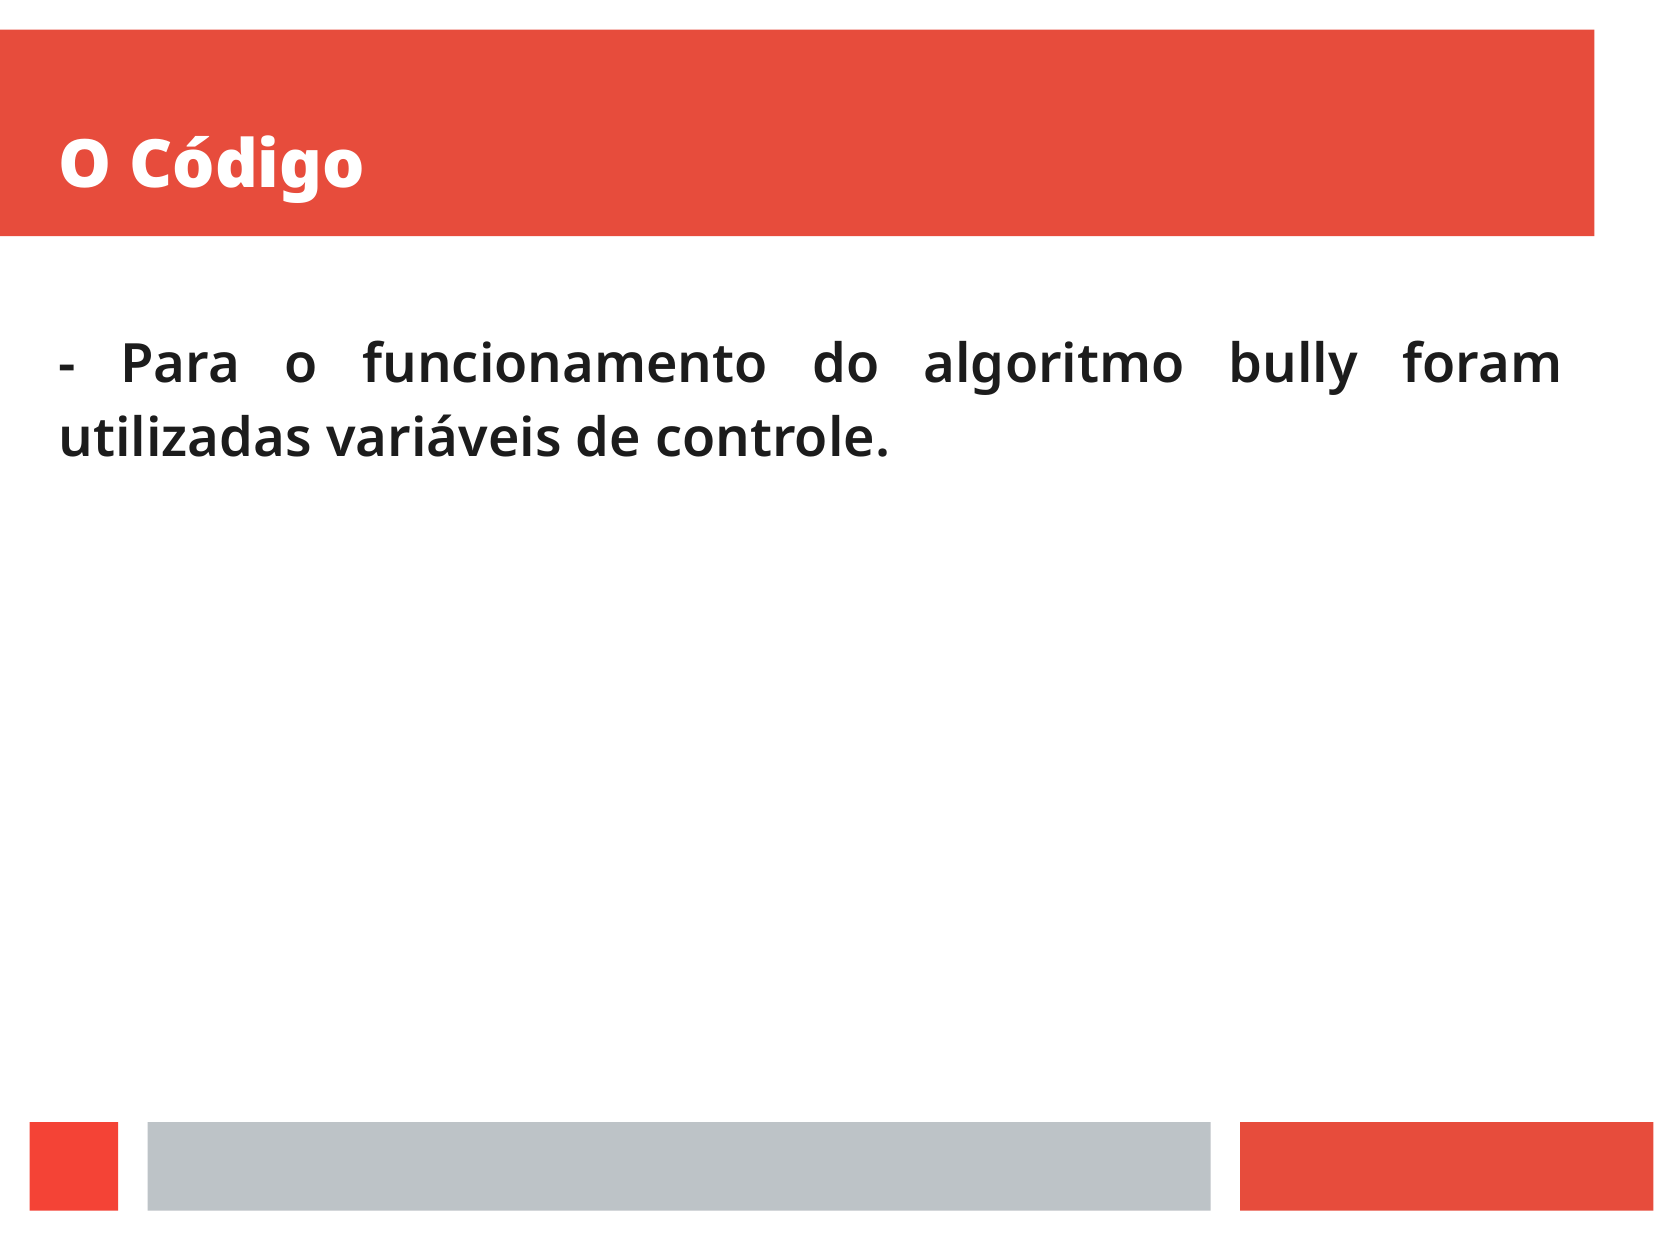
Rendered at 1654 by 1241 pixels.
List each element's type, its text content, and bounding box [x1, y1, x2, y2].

list - Para o funcionamento do algoritmo bully foram utilizadas variáveis de controle. [59, 324, 1565, 1093]
title O Código [59, 59, 1595, 207]
